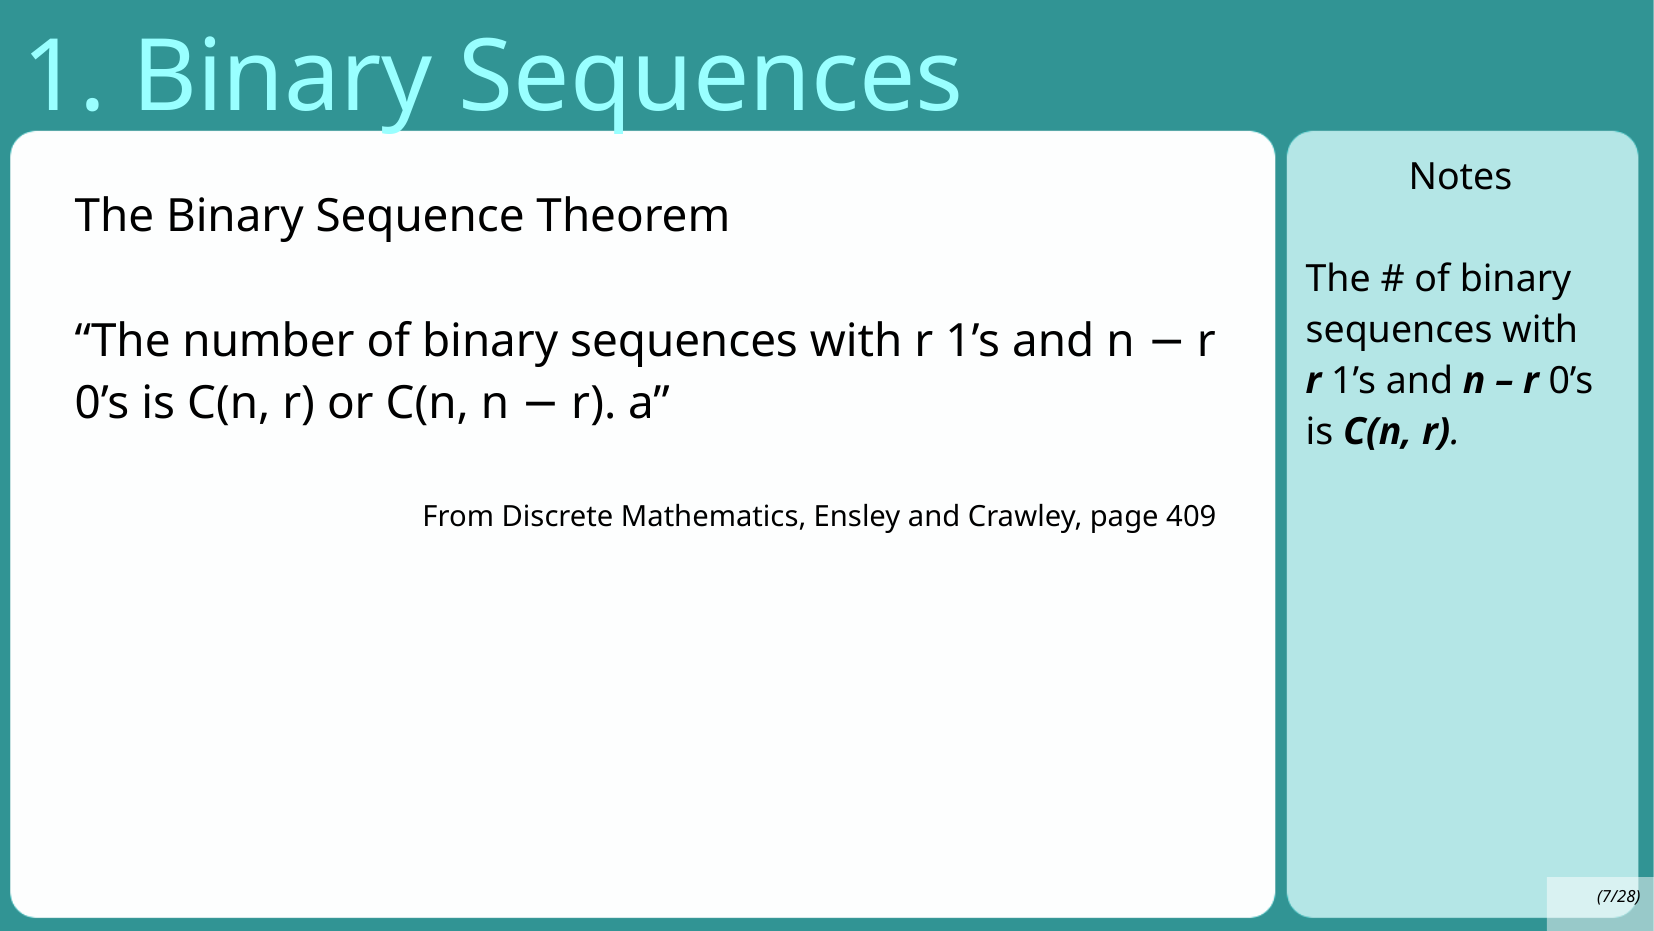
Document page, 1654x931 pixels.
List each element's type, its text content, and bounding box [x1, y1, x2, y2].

picture [0, 0, 1654, 931]
text_box Notes The # of binary sequences with r 1’s and n – r 0’s is C(n, r). [1290, 141, 1631, 661]
title 1. Binary Sequences [22, 13, 1511, 130]
text_box The Binary Sequence Theorem “The number of binary sequences with r 1’s and n − r 0’s is C(n, r) or C(n, n − r). a” From Discrete Mathematics, Ensley and Crawley, page 409 [74, 182, 1244, 595]
text_box (<number>/28) [1546, 877, 1654, 931]
